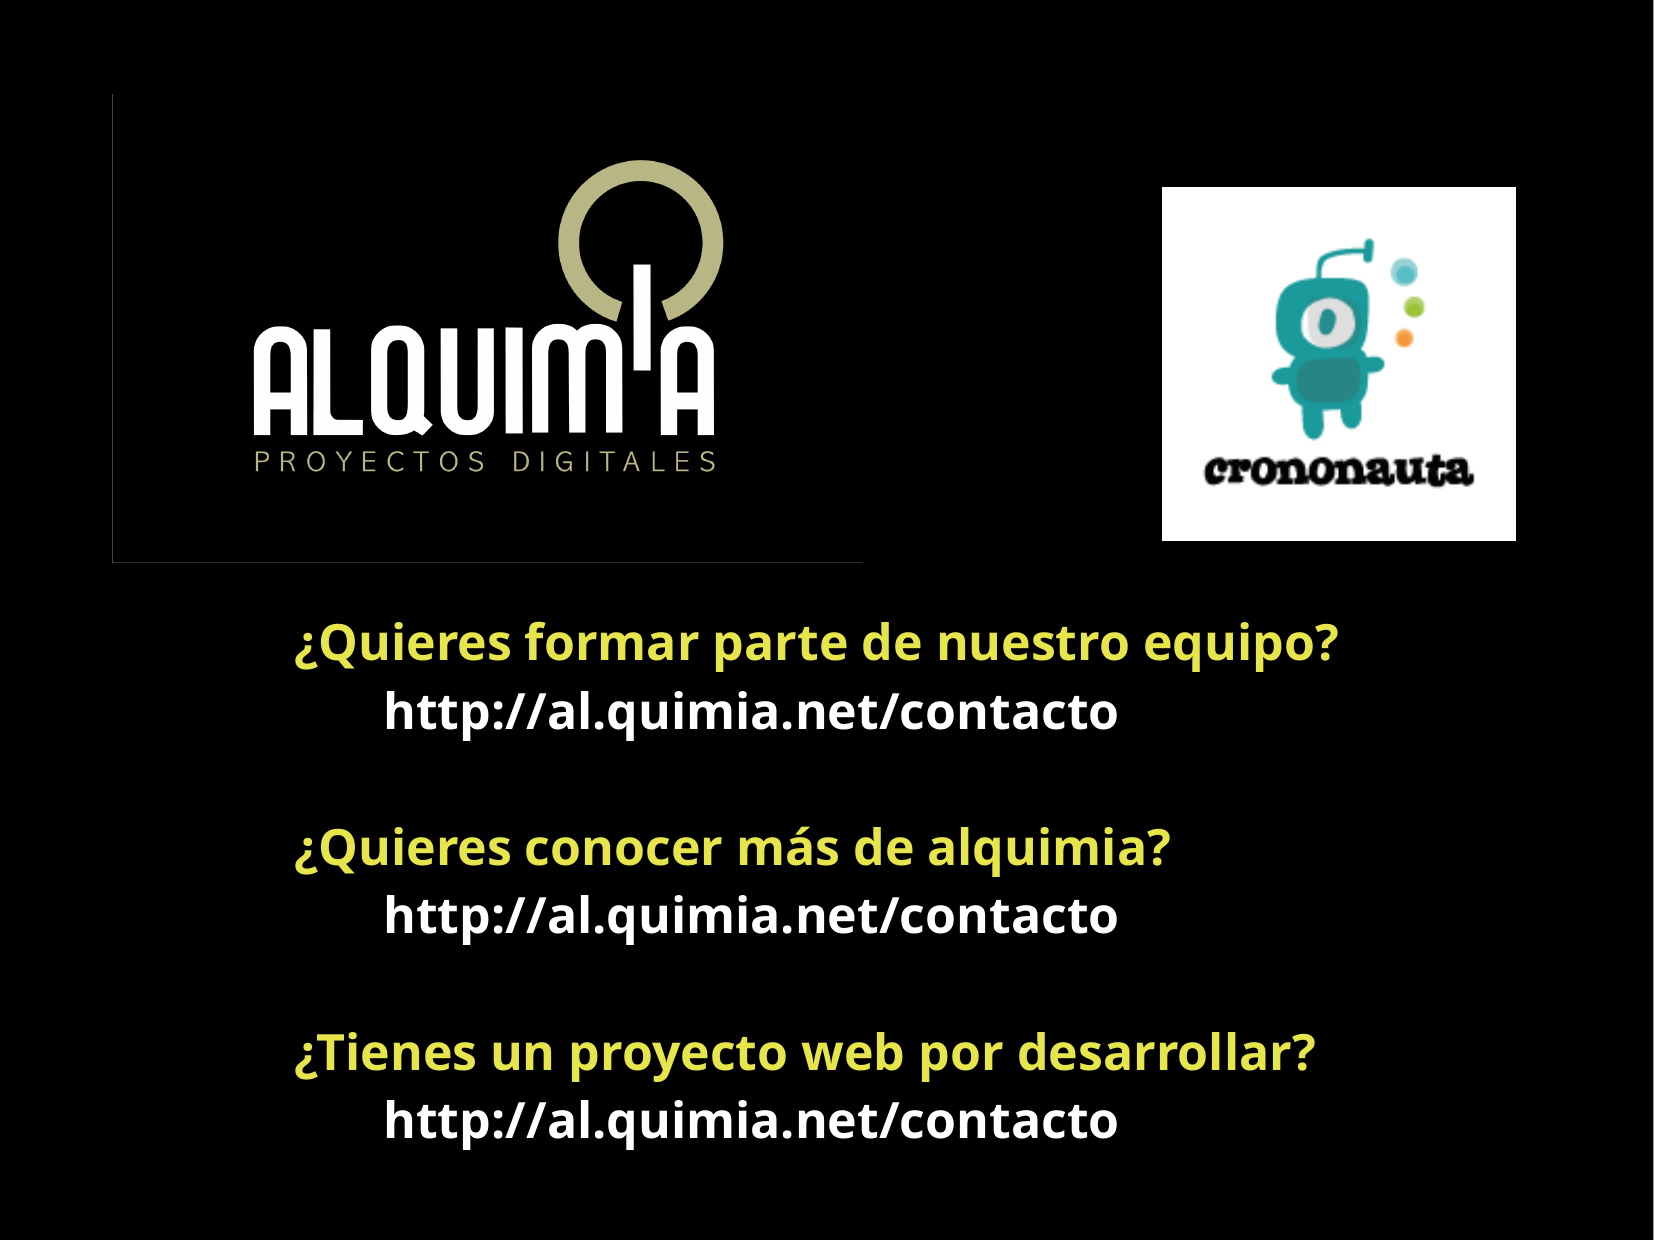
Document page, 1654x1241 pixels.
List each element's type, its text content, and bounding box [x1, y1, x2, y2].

picture [1162, 187, 1516, 541]
picture [112, 94, 863, 563]
text_box ¿Quieres formar parte de nuestro equipo? http://al.quimia.net/contacto ¿Quieres conocer más de alquimia? http://al.quimia.net/contacto ¿Tienes un proyecto web por desarrollar? http://al.quimia.net/contacto [262, 600, 1388, 1097]
